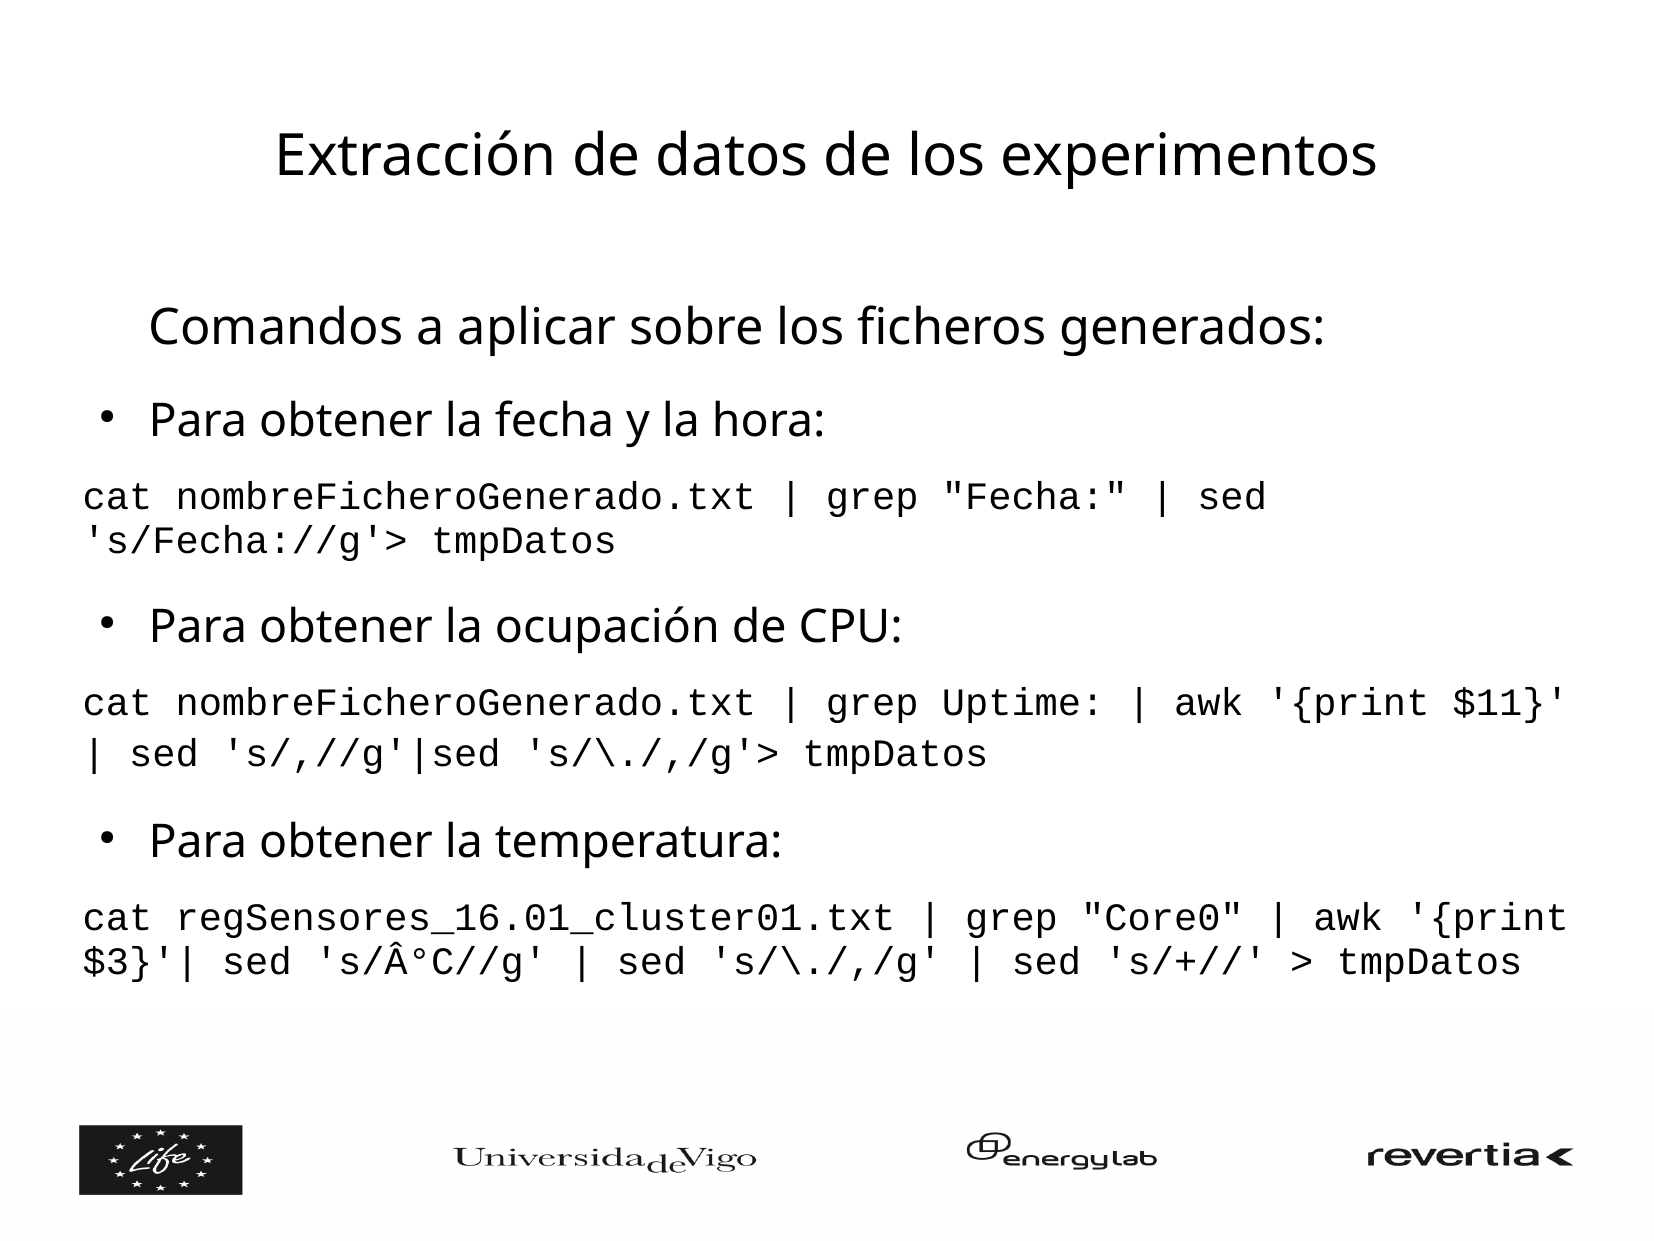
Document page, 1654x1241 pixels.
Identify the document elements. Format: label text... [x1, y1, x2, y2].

title Extracción de datos de los experimentos [82, 49, 1571, 257]
picture [0, 1009, 1654, 1241]
list Comandos a aplicar sobre los ficheros generados: Para obtener la fecha y la hora: cat nombreFicheroGenerado.txt | grep "Fecha:" | sed 's/Fecha://g'> tmpDatos Para obtener la ocupación de CPU: cat nombreFicheroGenerado.txt | grep Uptime: | awk '{print $11}' | sed 's/,//g'|sed 's/\./,/g'> tmpDatos Para obtener la temperatura: cat regSensores_16.01_cluster01.txt | grep "Core0" | awk '{print $3}'| sed 's/Â°C//g' | sed 's/\./,/g' | sed 's/+//' > tmpDatos [82, 290, 1571, 1010]
